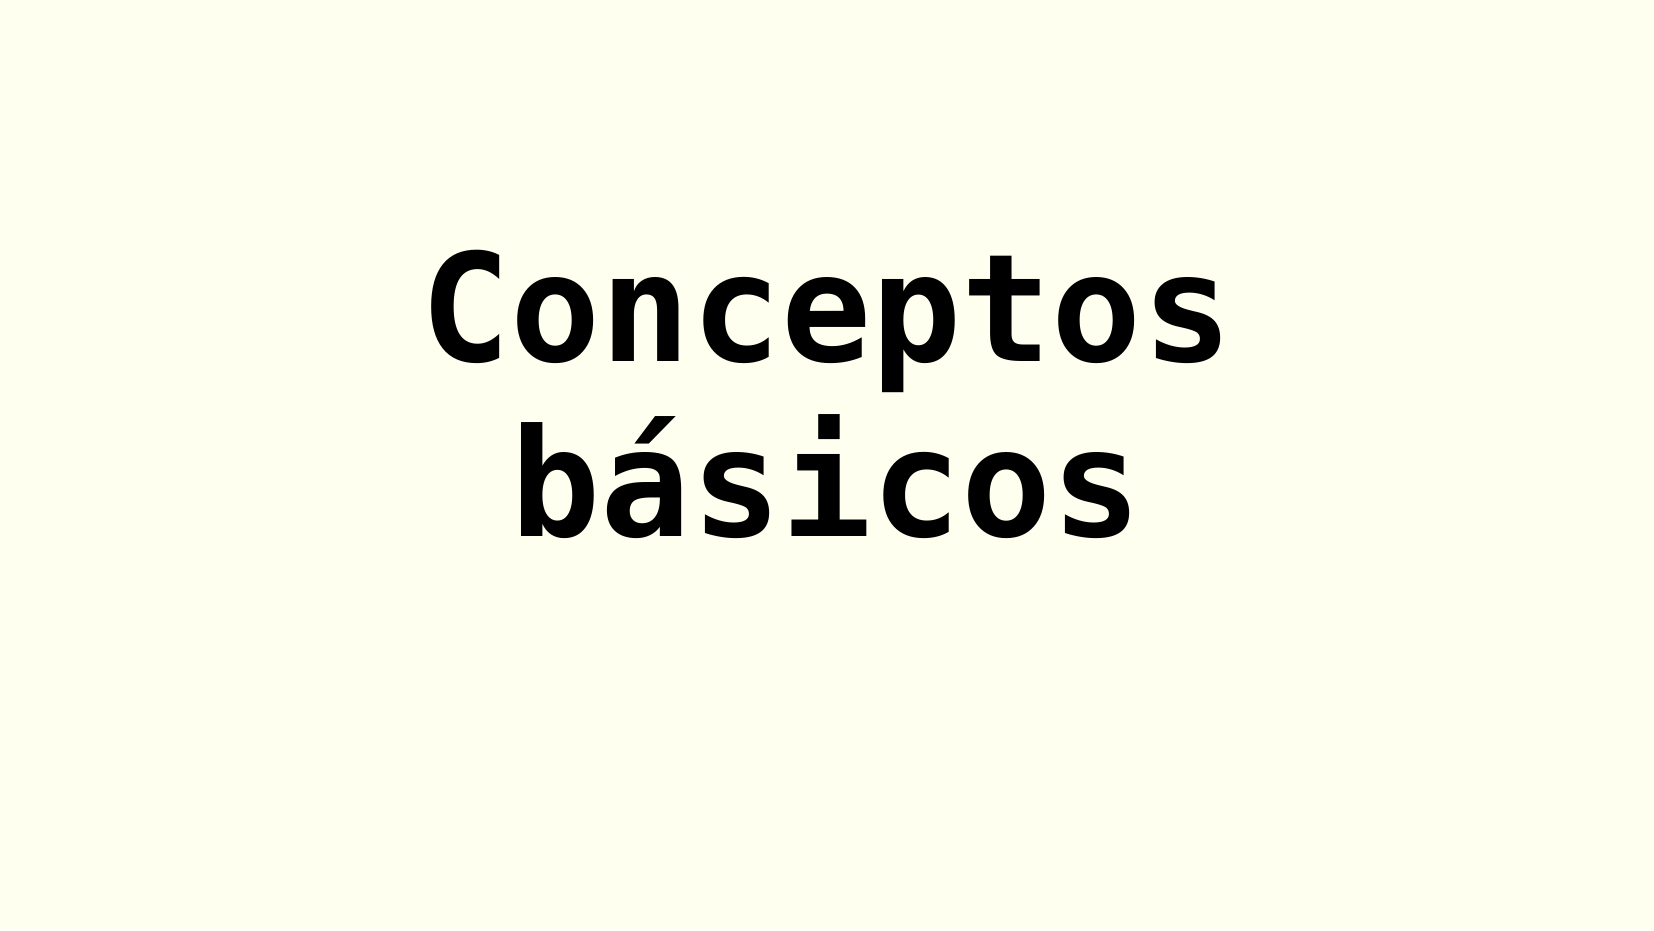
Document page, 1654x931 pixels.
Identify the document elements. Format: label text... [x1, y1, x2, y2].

subtitle Conceptos básicos [82, 37, 1571, 758]
